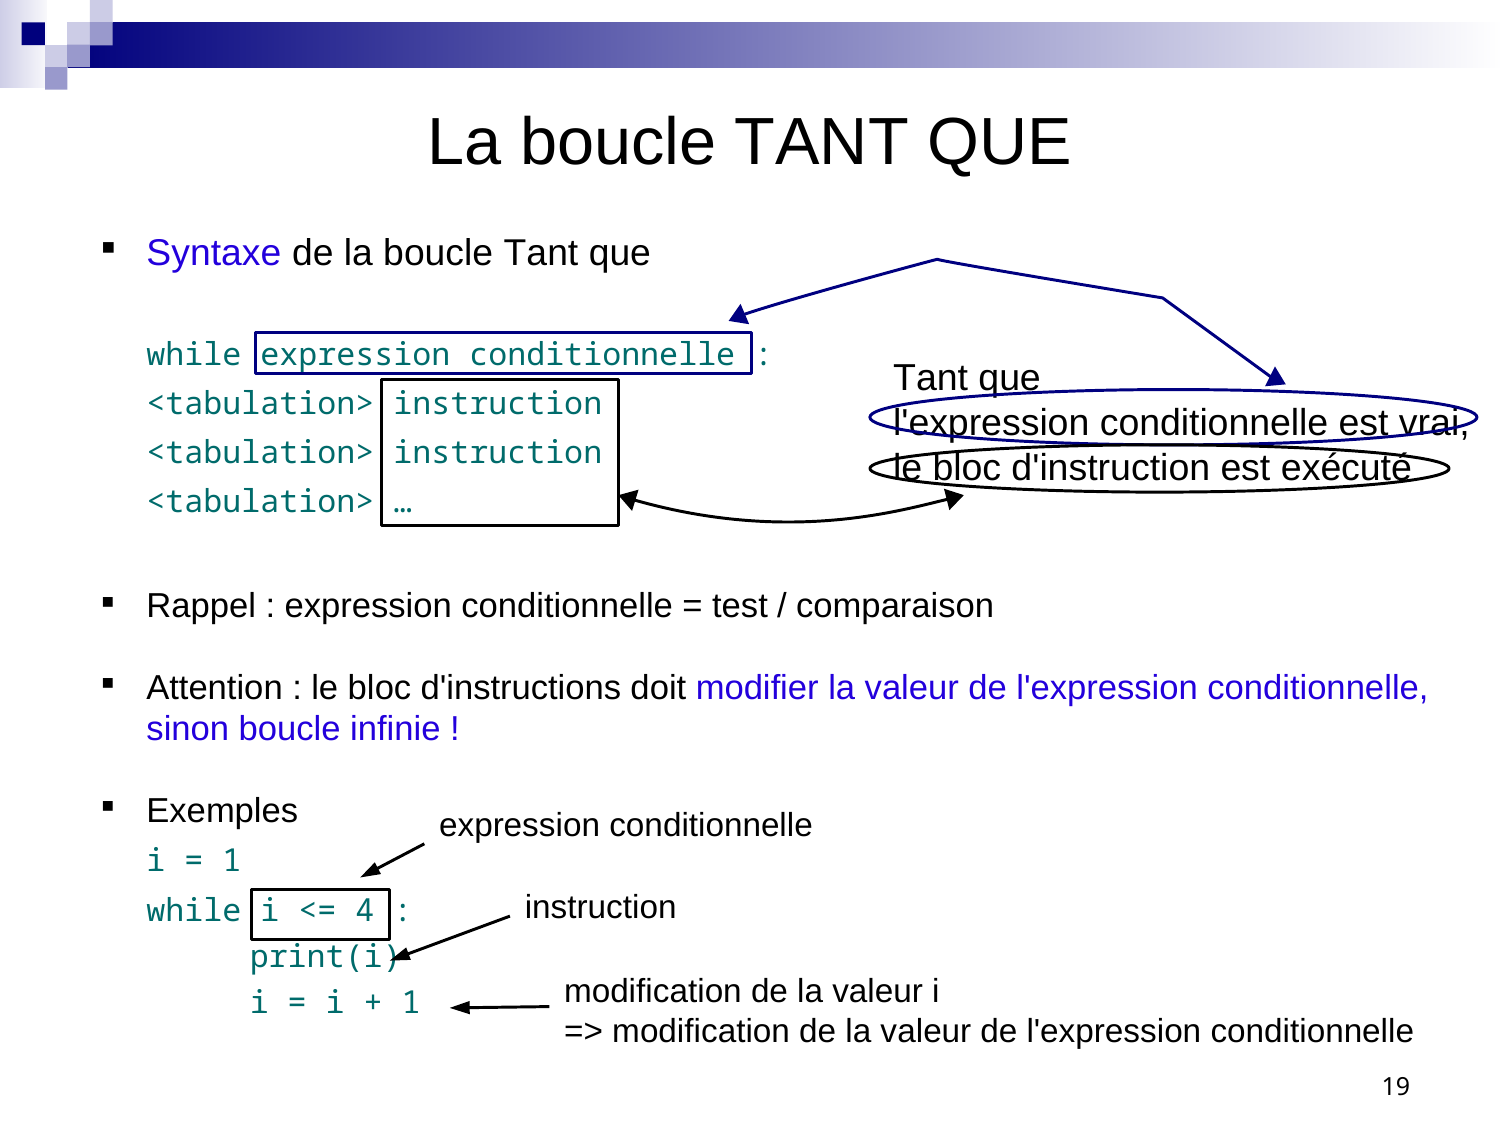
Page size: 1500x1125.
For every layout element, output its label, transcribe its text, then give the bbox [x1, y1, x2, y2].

text_box Tant que l'expression conditionnelle est vrai, le bloc d'instruction est exécuté [878, 345, 1486, 496]
text_box Tant que l'expression conditionnelle est vrai, le bloc d'instruction est exécuté [878, 392, 1475, 443]
list Syntaxe de la boucle Tant que while expression conditionnelle : <tabulation> instruction <tabulation> instruction <tabulation> … Rappel : expression conditionnelle = test / comparaison Attention : le bloc d'instructions doit modifier la valeur de l'expression conditionnelle, sinon boucle infinie ! Exemples i = 1 while i <= 4 : print(i) i = i + 1 [383, 381, 617, 524]
text_box Tant que l'expression conditionnelle est vrai, le bloc d'instruction est exécuté [878, 447, 1447, 490]
text_box expression conditionnelle [424, 795, 829, 851]
text_box modification de la valeur i => modification de la valeur de l'expression conditionnelle [549, 962, 1500, 1057]
title La boucle TANT QUE [75, 69, 1426, 207]
list Syntaxe de la boucle Tant que while expression conditionnelle : <tabulation> instruction <tabulation> instruction <tabulation> … Rappel : expression conditionnelle = test / comparaison Attention : le bloc d'instructions doit modifier la valeur de l'expression conditionnelle, sinon boucle infinie ! Exemples i = 1 while i <= 4 : print(i) i = i + 1 [86, 220, 1481, 1038]
text_box Tant que l'expression conditionnelle est vrai, le bloc d'instruction est exécuté [878, 426, 1051, 461]
text_box instruction [509, 877, 692, 933]
